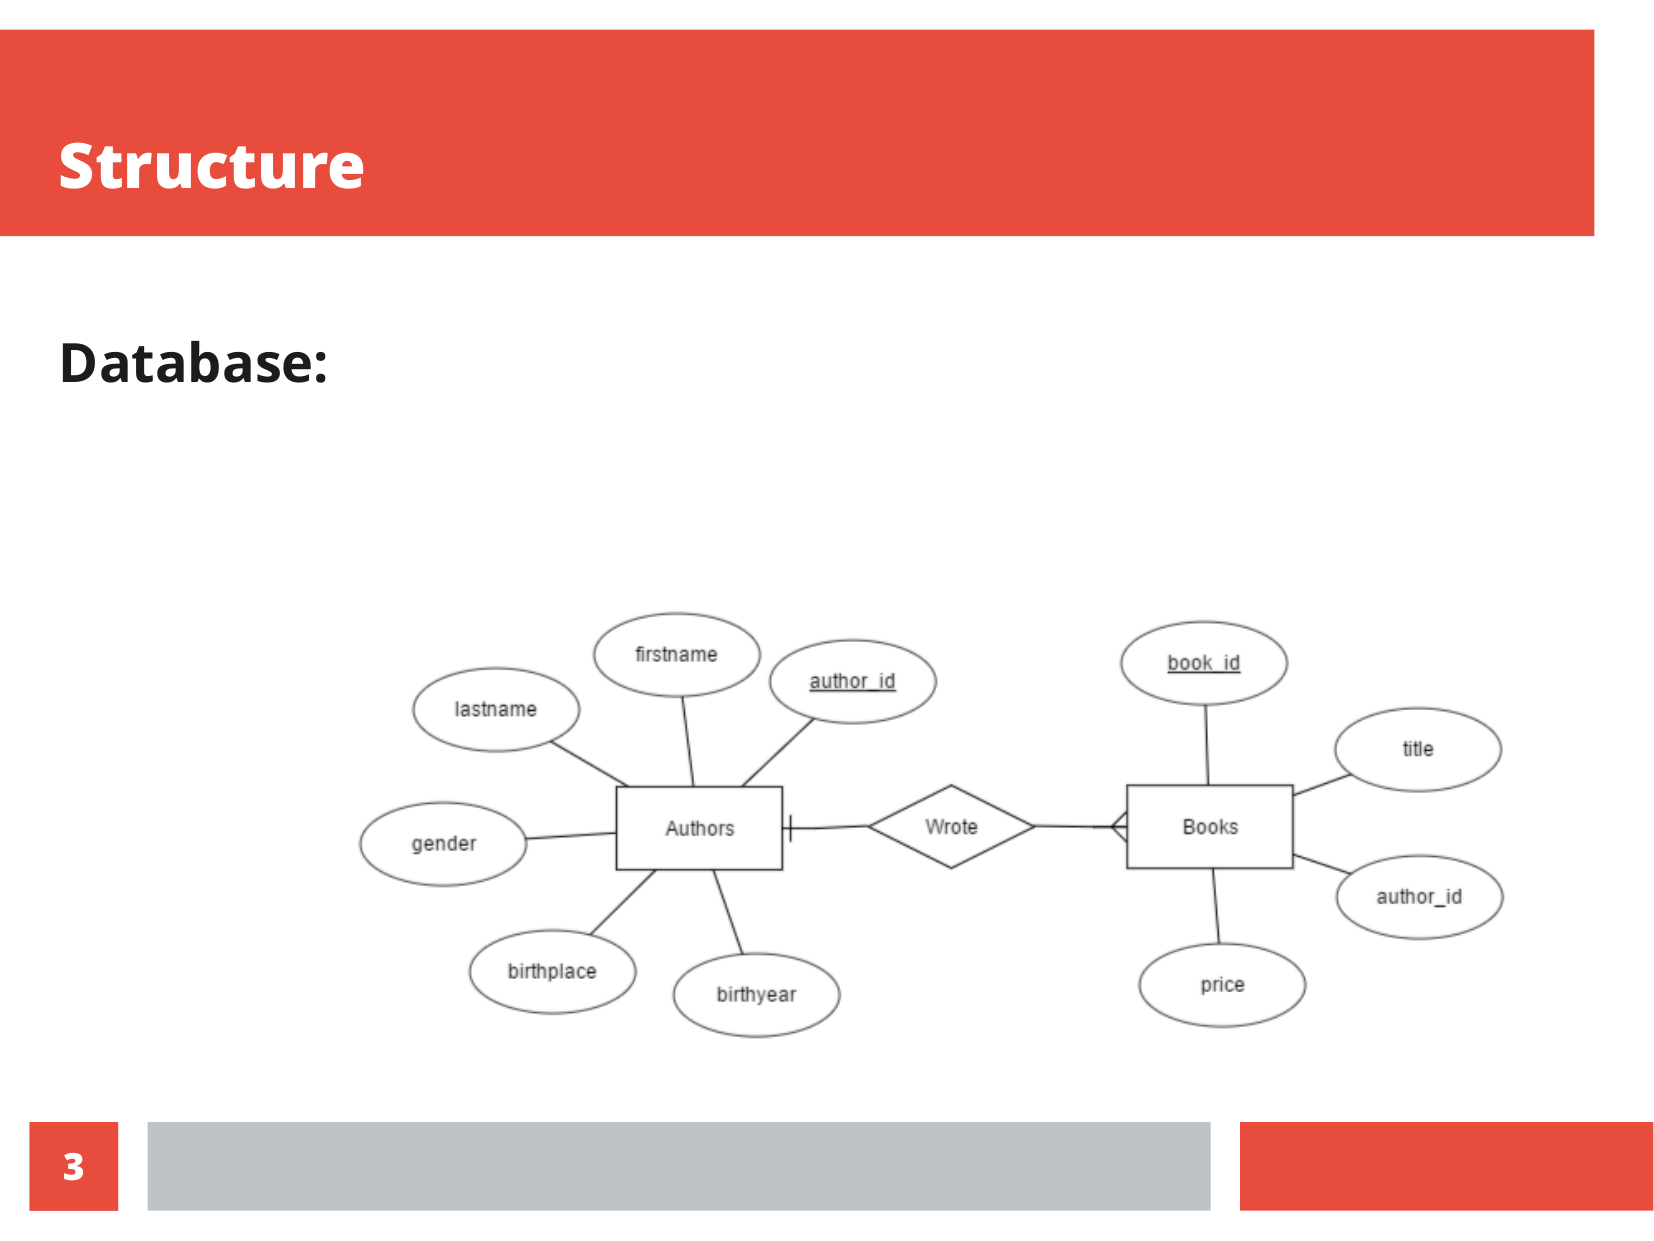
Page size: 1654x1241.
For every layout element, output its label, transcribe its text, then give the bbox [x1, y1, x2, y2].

picture [316, 569, 1546, 1081]
list Database: [59, 324, 1565, 1093]
title Structure [59, 59, 1595, 207]
